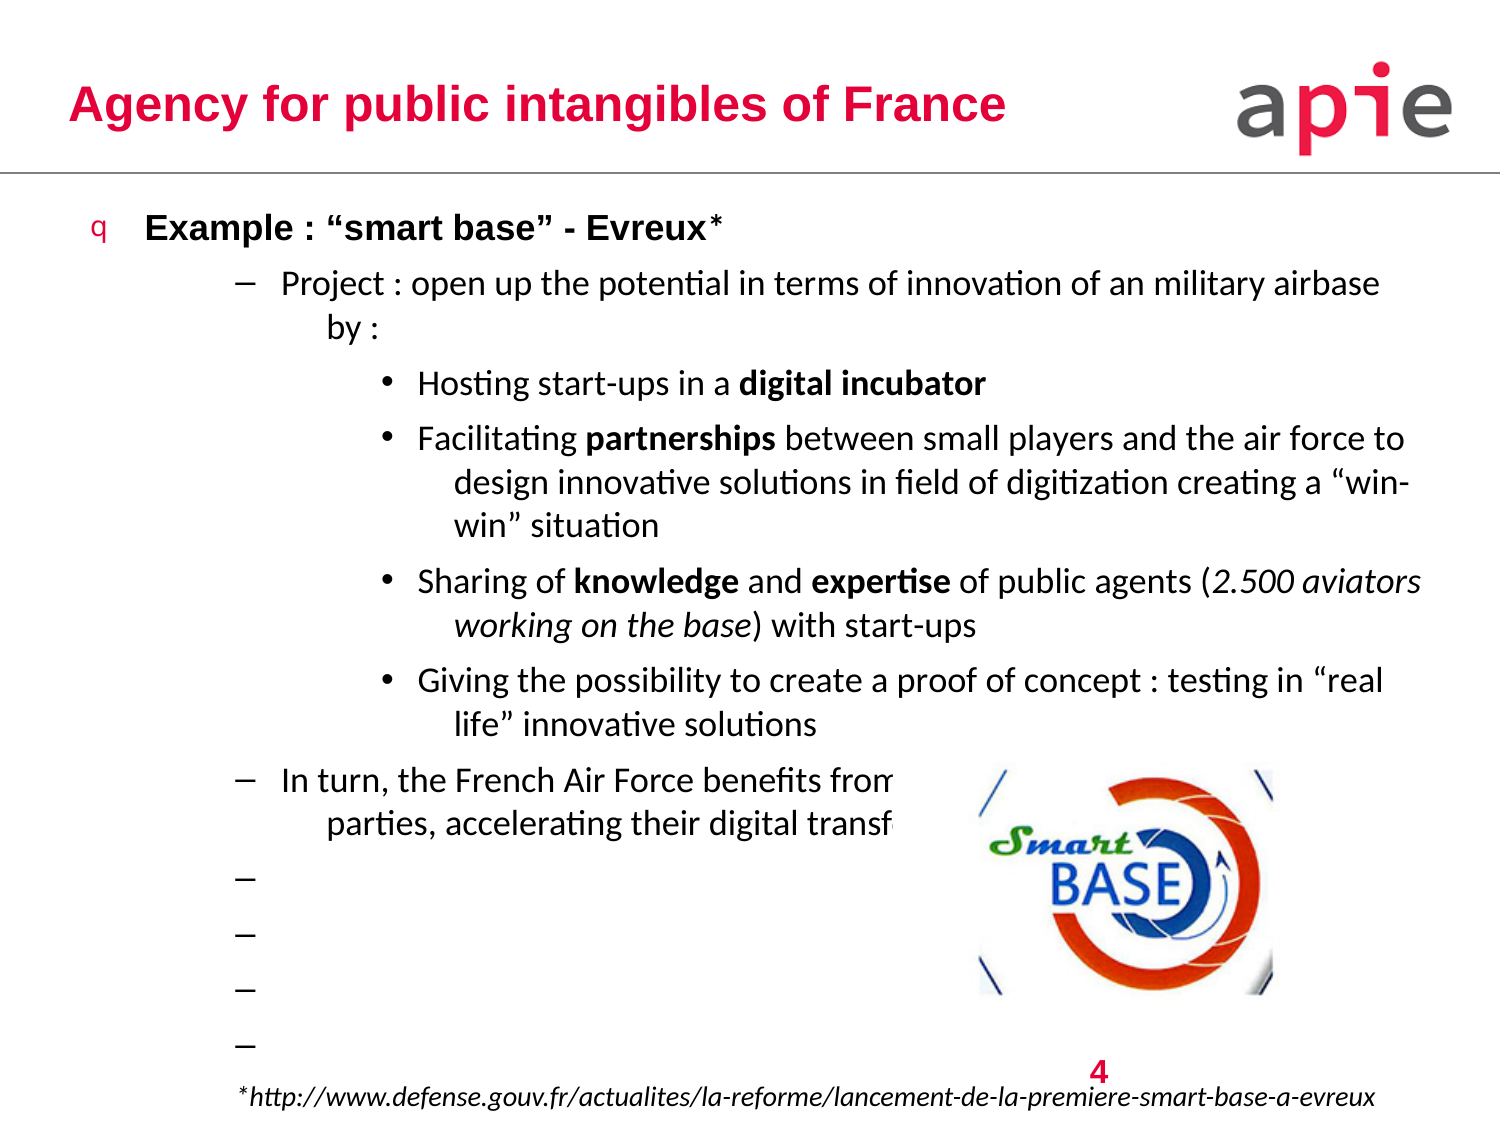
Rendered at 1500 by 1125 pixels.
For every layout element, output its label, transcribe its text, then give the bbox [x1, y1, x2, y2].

list Example : “smart base” - Evreux* Project : open up the potential in terms of innovation of an military airbase by : Hosting start-ups in a digital incubator Facilitating partnerships between small players and the air force to design innovative solutions in field of digitization creating a “win-win” situation Sharing of knowledge and expertise of public agents (2.500 aviators working on the base) with start-ups Giving the possibility to create a proof of concept : testing in “real life” innovative solutions In turn, the French Air Force benefits from innovations created by third parties, accelerating their digital transformation *http://www.defense.gouv.fr/actualites/la-reforme/lancement-de-la-premiere-smart-base-a-evreux [75, 196, 1456, 1125]
picture [1234, 58, 1456, 161]
text_box Agency for public intangibles of France [53, 43, 1164, 160]
picture [892, 755, 1329, 1024]
